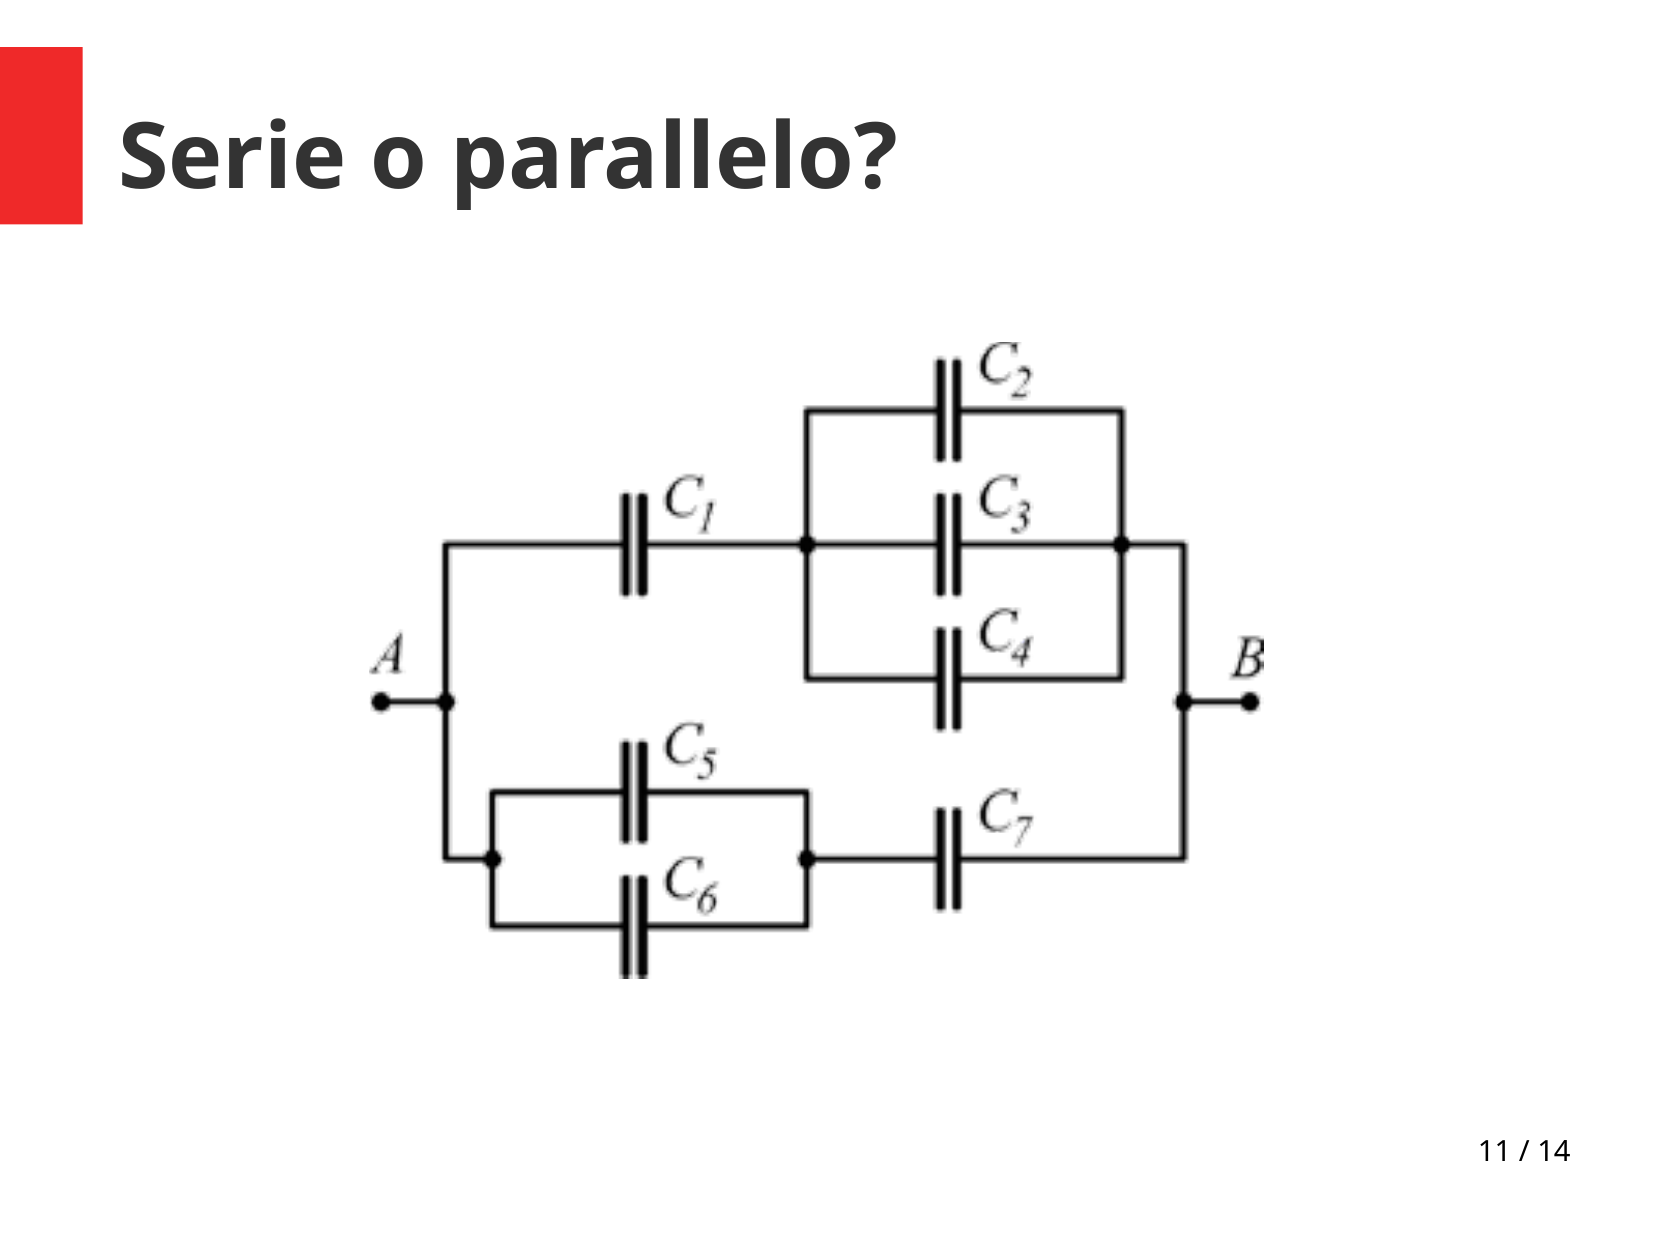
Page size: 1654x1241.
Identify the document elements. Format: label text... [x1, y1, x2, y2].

title Serie o parallelo? [118, 49, 1571, 257]
picture [369, 342, 1264, 980]
